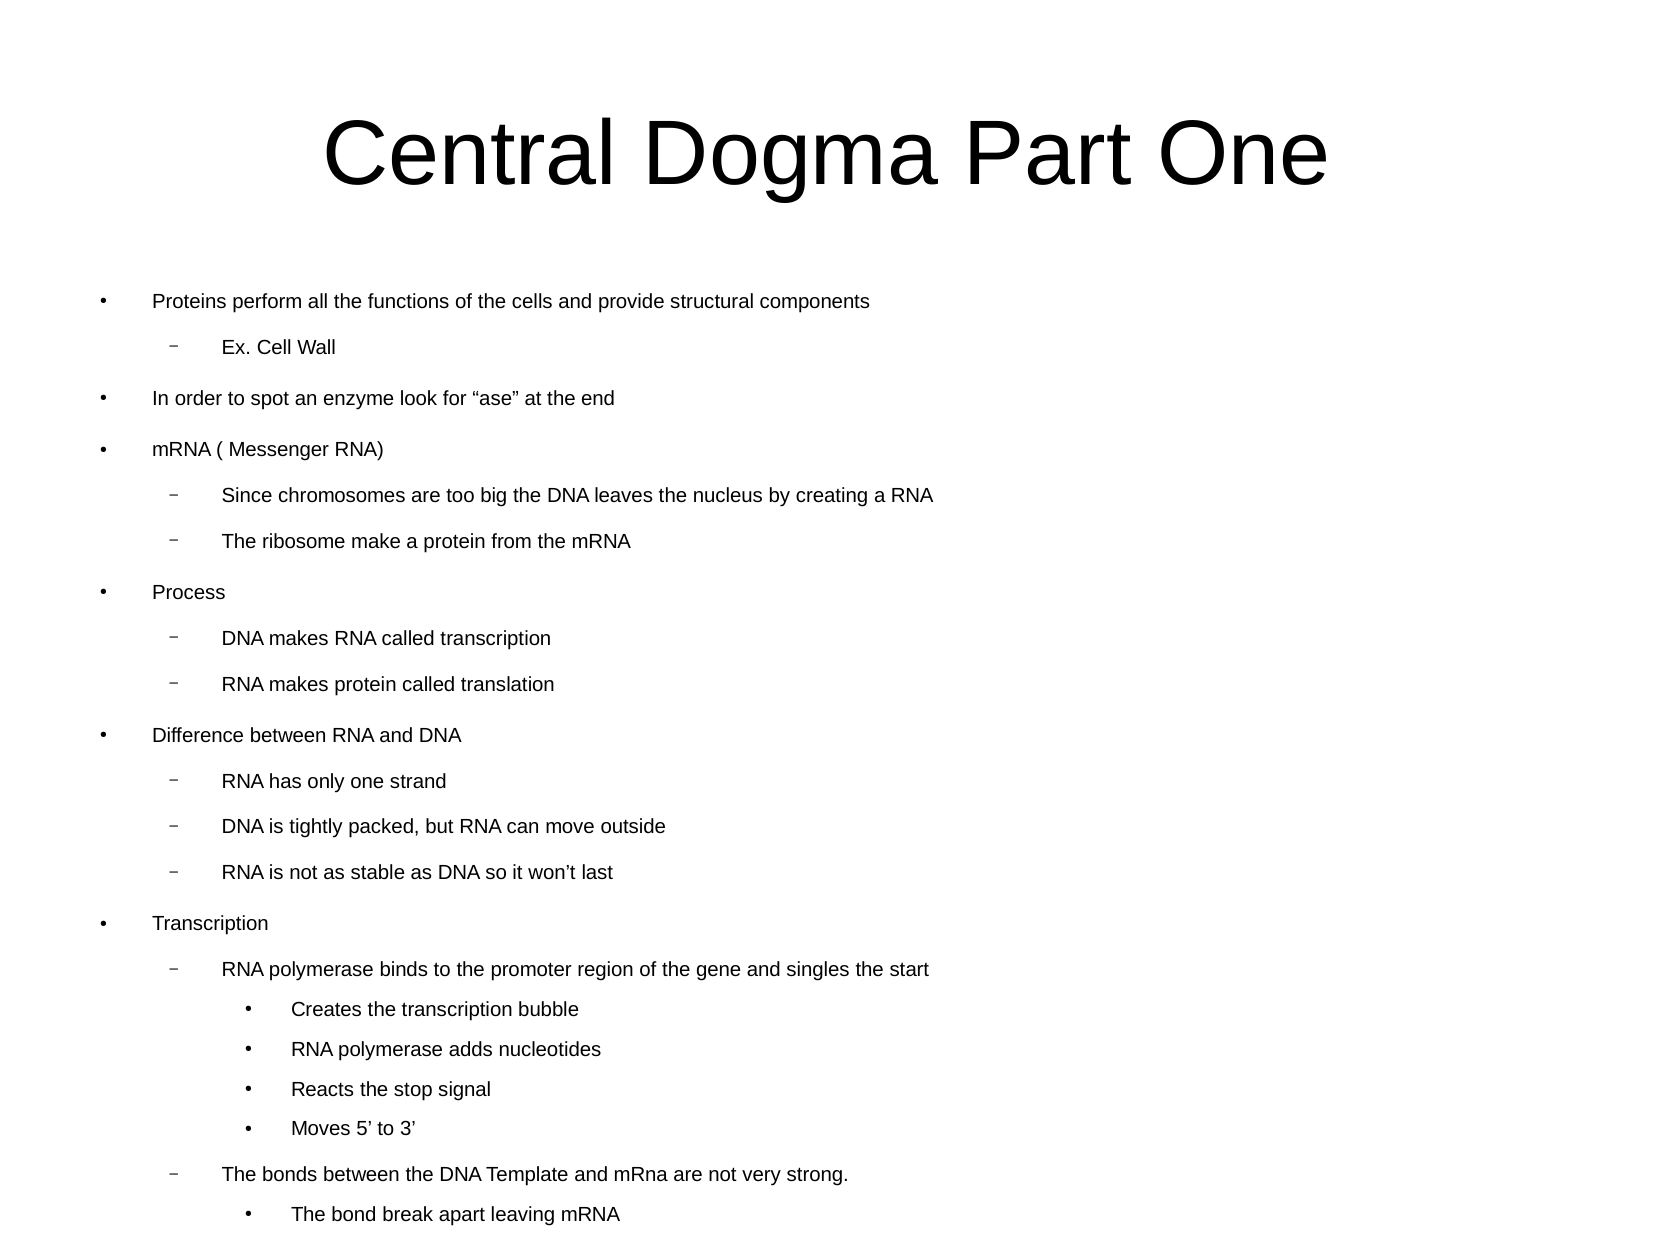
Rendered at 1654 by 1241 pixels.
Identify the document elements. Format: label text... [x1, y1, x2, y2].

title Central Dogma Part One [82, 49, 1571, 257]
list Proteins perform all the functions of the cells and provide structural components Ex. Cell Wall In order to spot an enzyme look for “ase” at the end mRNA ( Messenger RNA) Since chromosomes are too big the DNA leaves the nucleus by creating a RNA The ribosome make a protein from the mRNA Process DNA makes RNA called transcription RNA makes protein called translation Difference between RNA and DNA RNA has only one strand DNA is tightly packed, but RNA can move outside RNA is not as stable as DNA so it won’t last Transcription RNA polymerase binds to the promoter region of the gene and singles the start Creates the transcription bubble RNA polymerase adds nucleotides Reacts the stop signal Moves 5’ to 3’ The bonds between the DNA Template and mRna are not very strong. The bond break apart leaving mRNA [82, 290, 1571, 1229]
